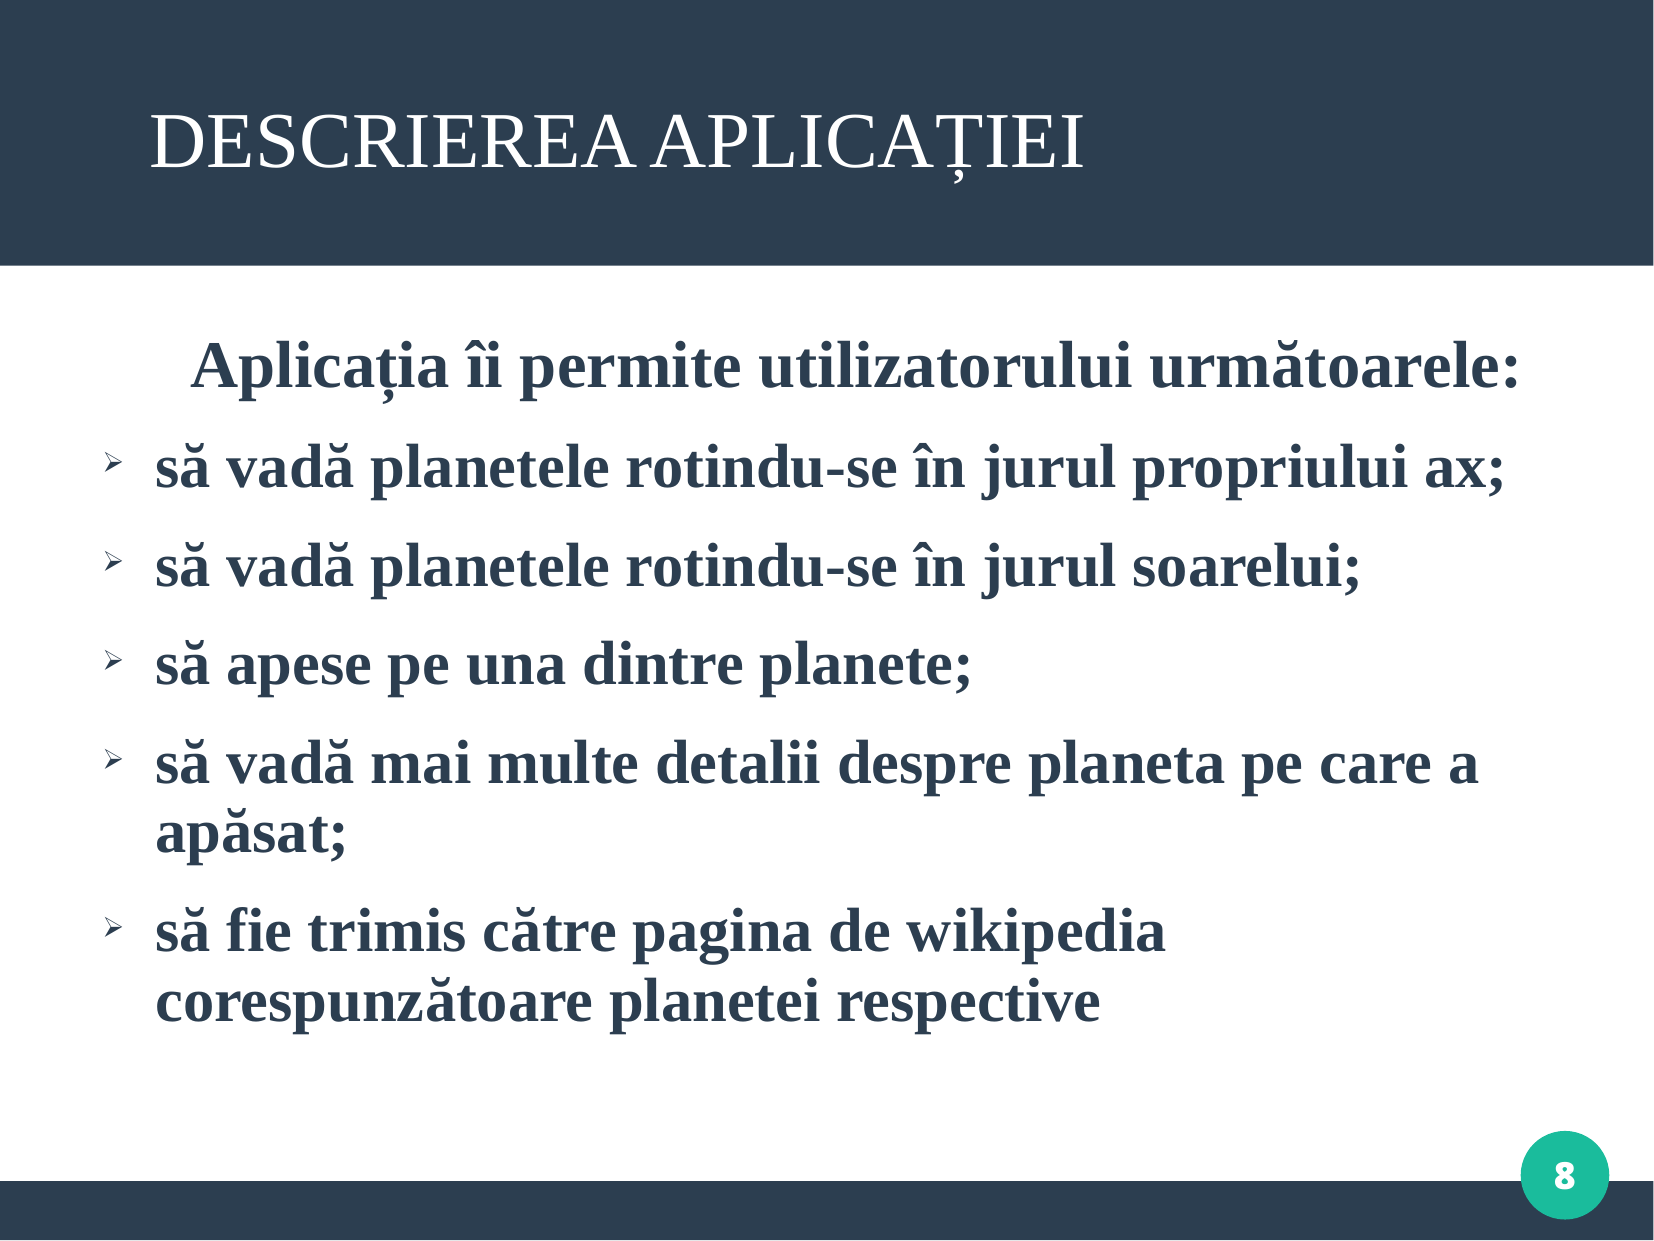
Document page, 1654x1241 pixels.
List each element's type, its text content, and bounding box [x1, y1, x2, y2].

list Aplicația îi permite utilizatorului următoarele: să vadă planetele rotindu-se în jurul propriului ax; să vadă planetele rotindu-se în jurul soarelui; să apese pe una dintre planete; să vadă mai multe detalii despre planeta pe care a apăsat; să fie trimis către pagina de wikipedia corespunzătoare planetei respective [84, 328, 1561, 1156]
text_box Descrierea aplicației [135, 90, 1366, 193]
